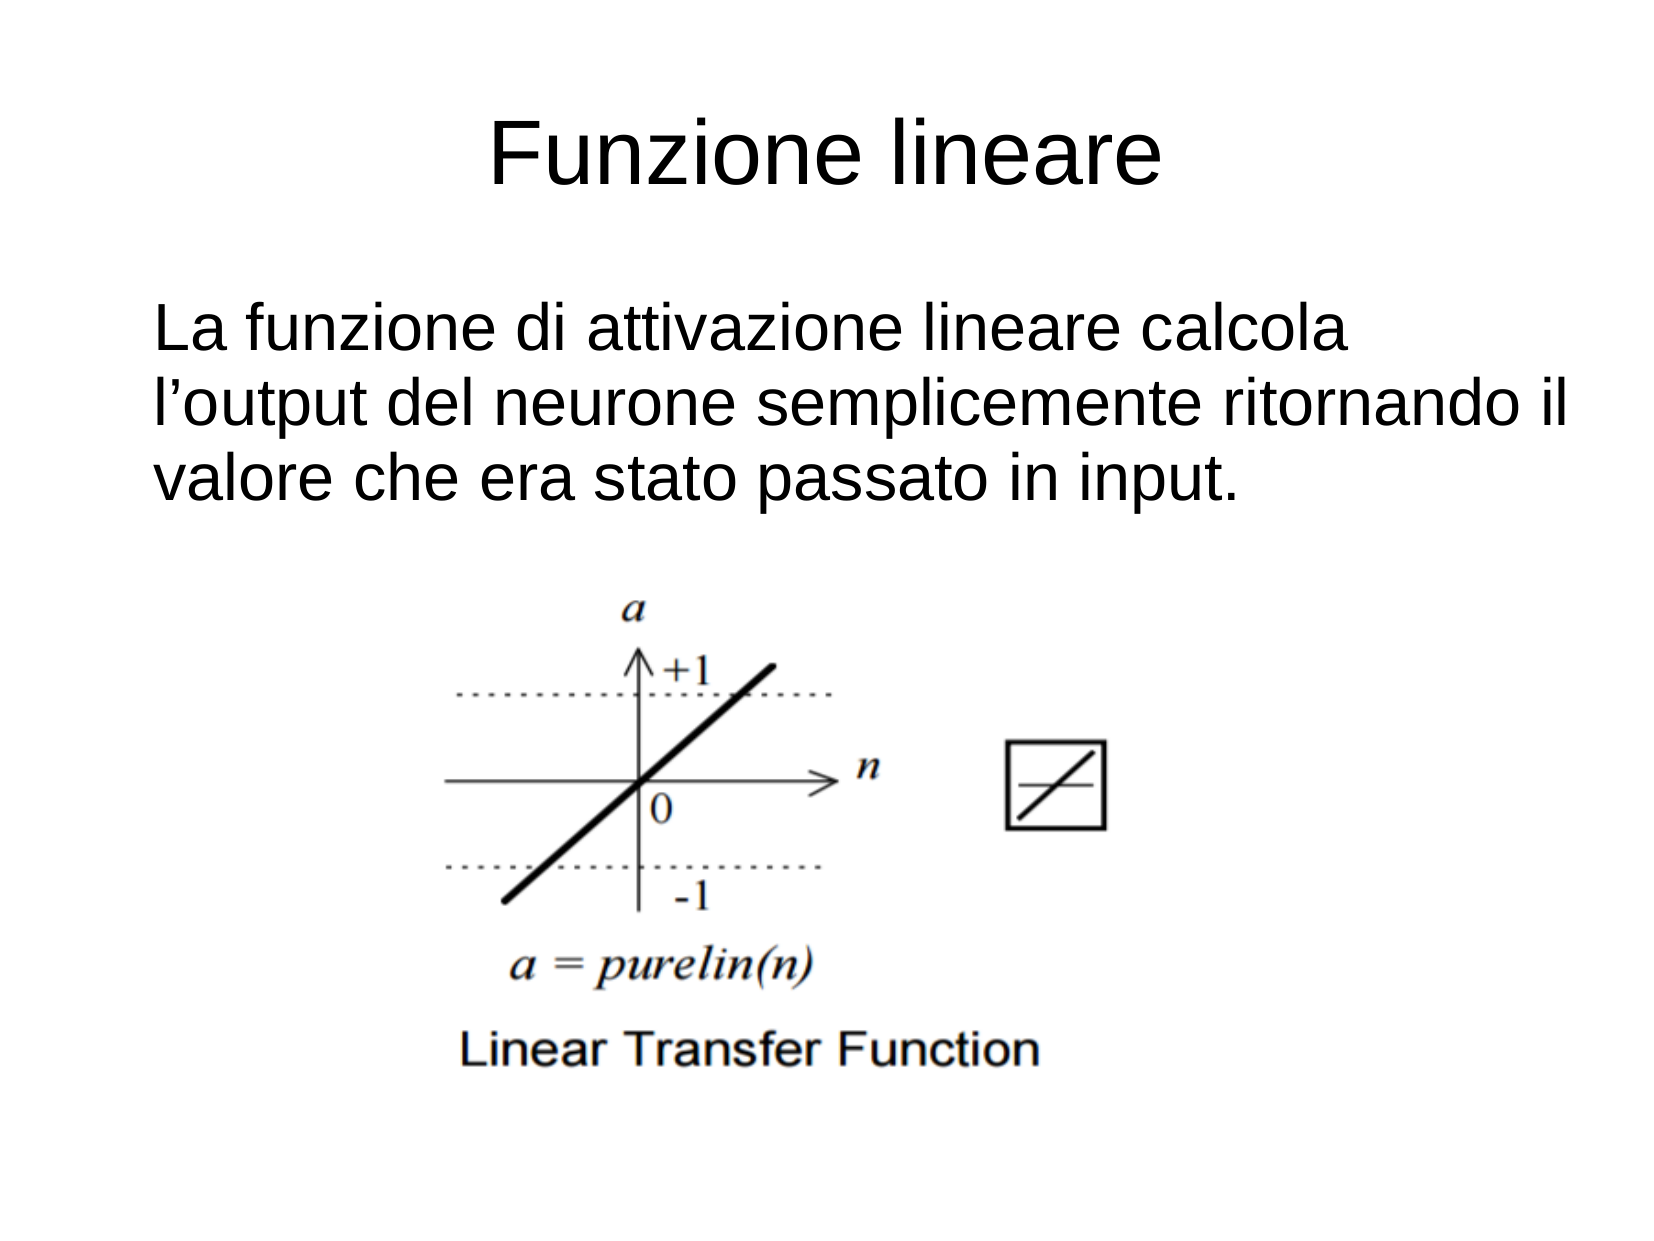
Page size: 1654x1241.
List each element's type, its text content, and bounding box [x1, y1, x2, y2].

title Funzione lineare [82, 49, 1571, 257]
list La funzione di attivazione lineare calcola l’output del neurone semplicemente ritornando il valore che era stato passato in input. [82, 290, 1571, 544]
picture [395, 545, 1182, 1134]
